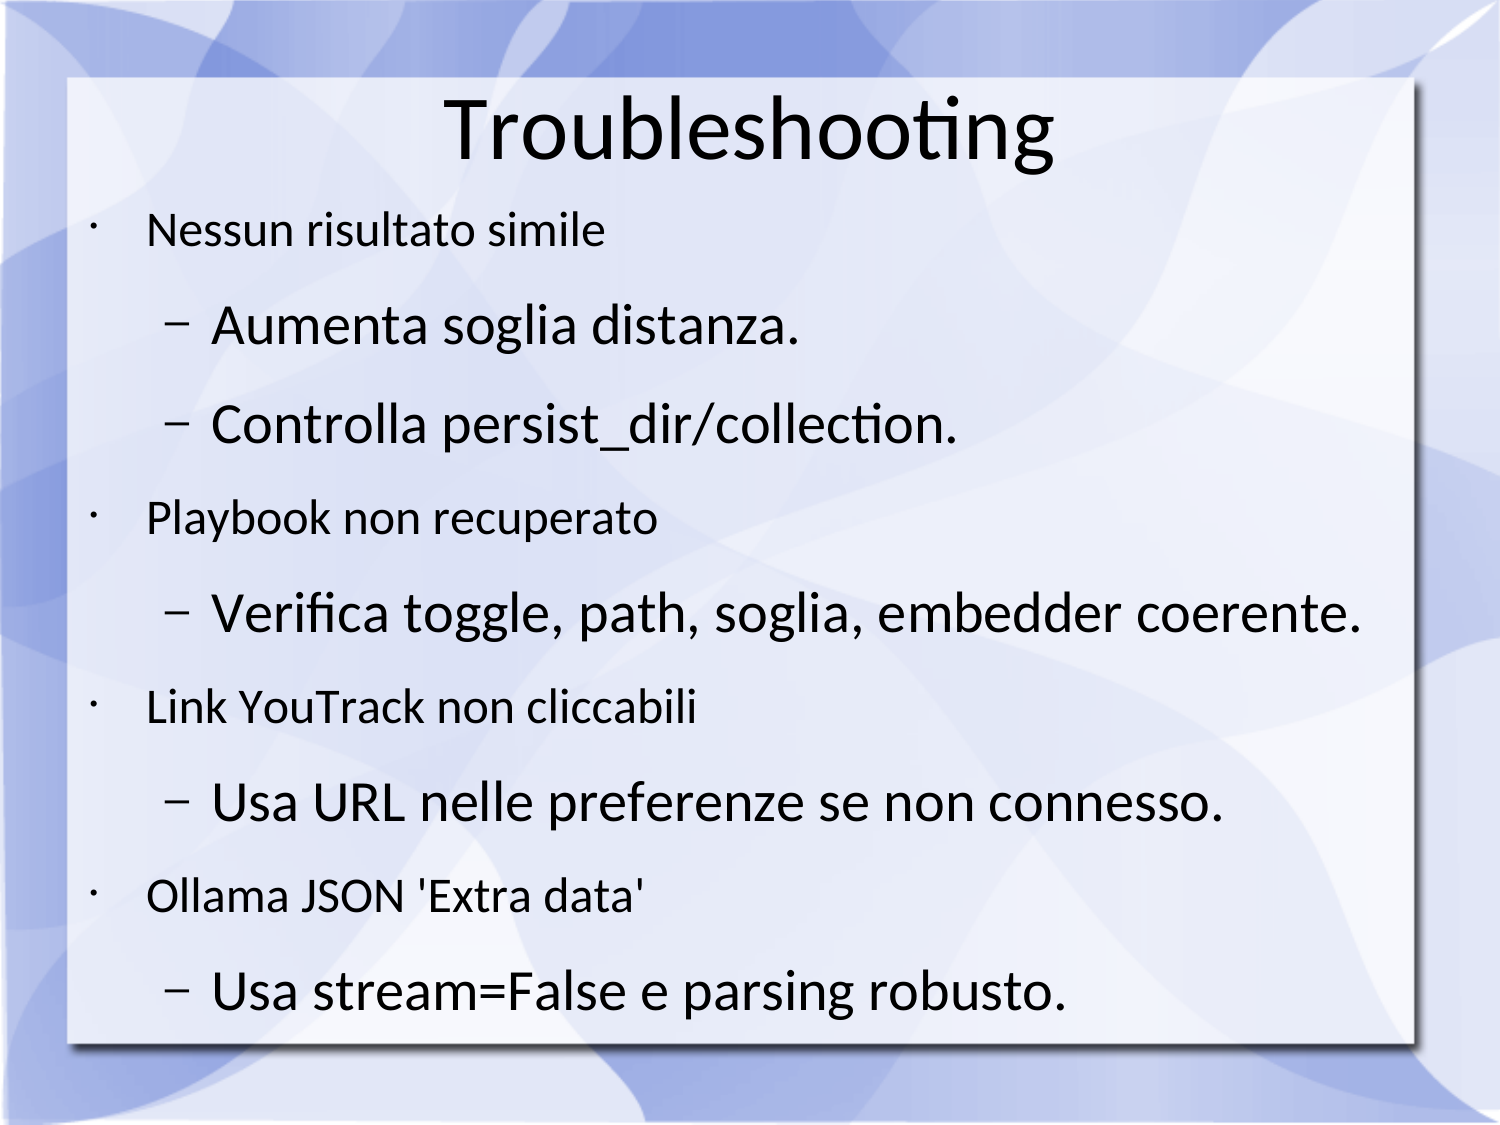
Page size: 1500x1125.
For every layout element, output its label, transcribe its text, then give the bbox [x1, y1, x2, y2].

picture [0, 0, 1500, 1125]
list Nessun risultato simile Aumenta soglia distanza. Controlla persist_dir/collection. Playbook non recuperato Verifica toggle, path, soglia, embedder coerente. Link YouTrack non cliccabili Usa URL nelle preferenze se non connesso. Ollama JSON 'Extra data' Usa stream=False e parsing robusto. [75, 188, 1425, 932]
title Troubleshooting [75, 60, 1425, 188]
